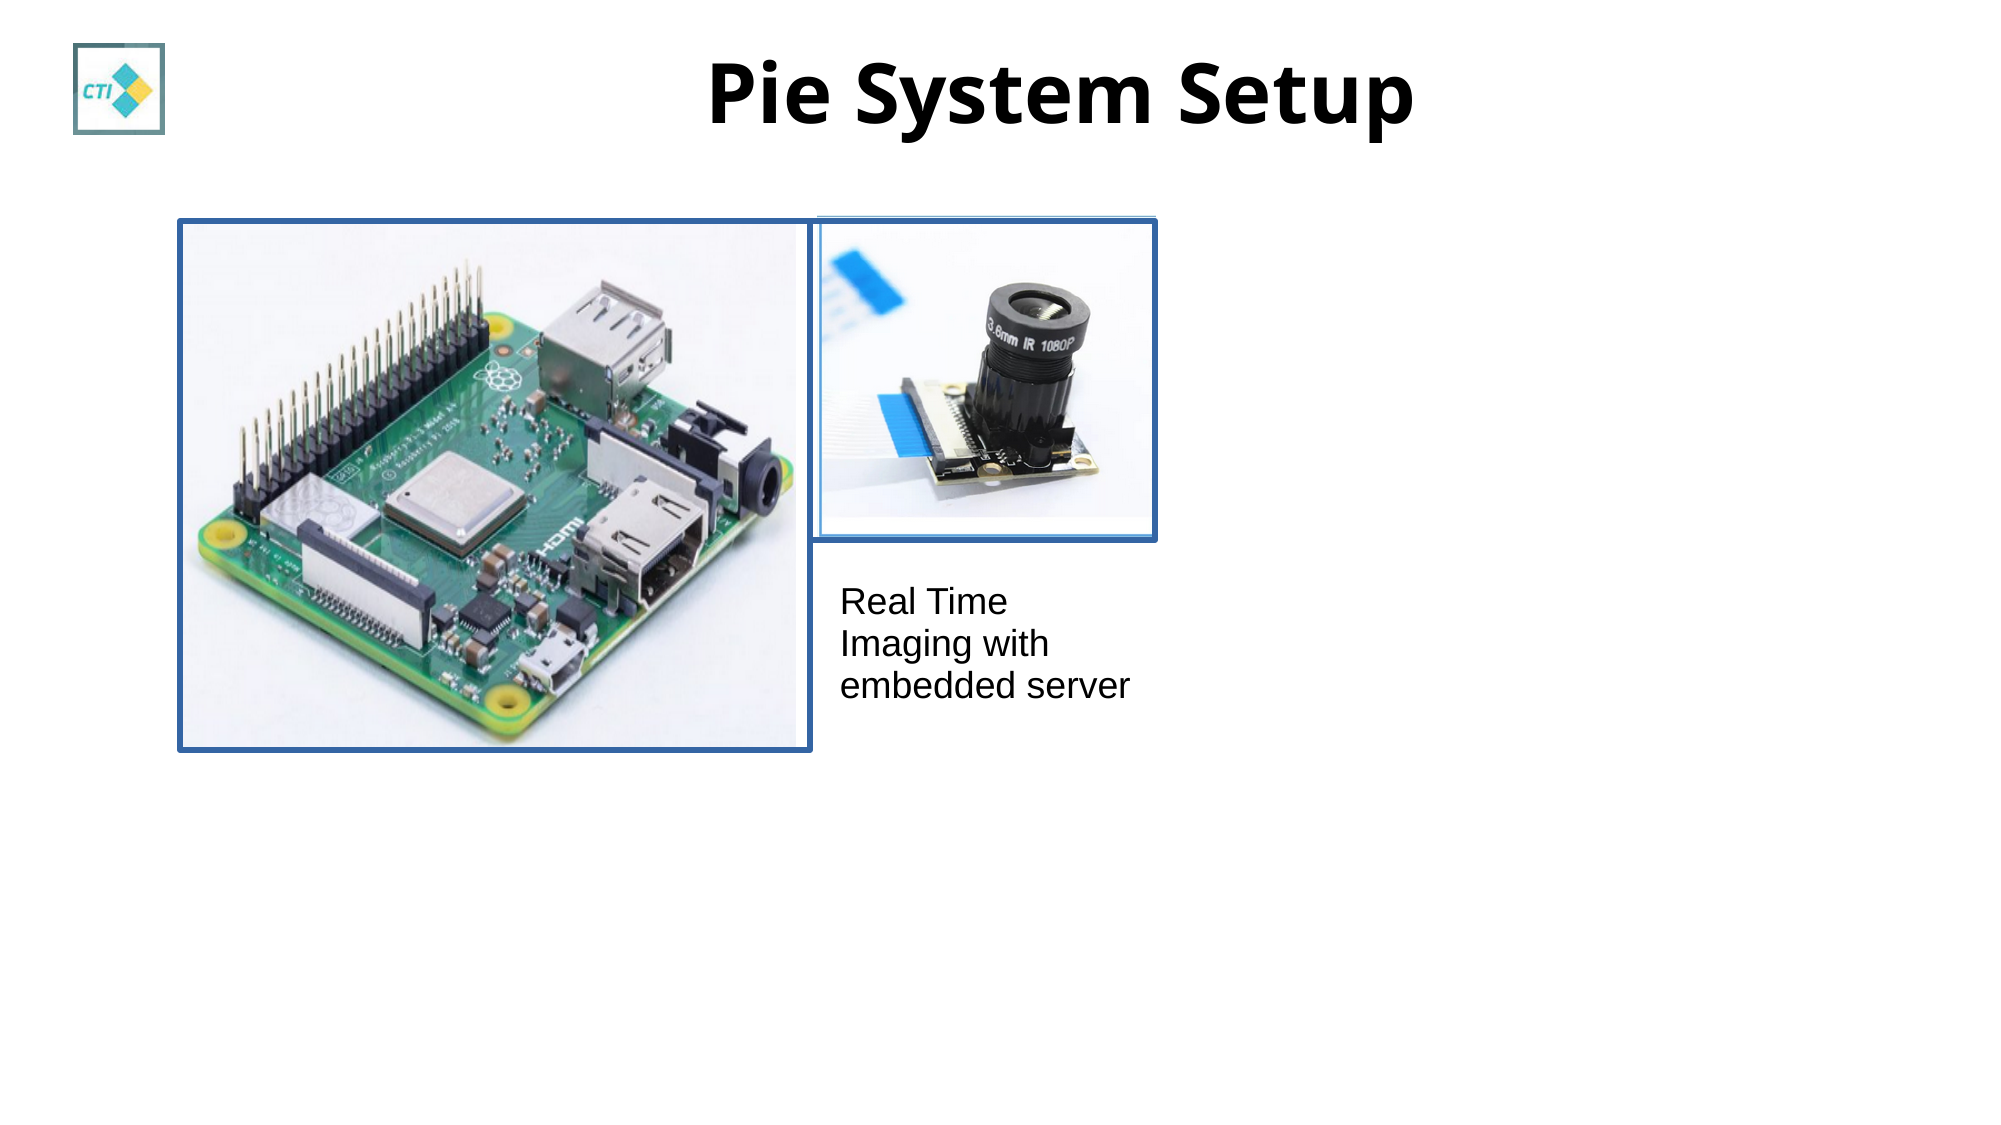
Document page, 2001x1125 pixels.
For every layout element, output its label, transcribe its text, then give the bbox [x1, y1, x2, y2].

picture [73, 43, 165, 135]
picture [183, 224, 796, 747]
text_box Real Time Imaging with embedded server [825, 572, 1156, 714]
picture [817, 224, 1152, 537]
title Pie System Setup [300, 30, 1801, 148]
